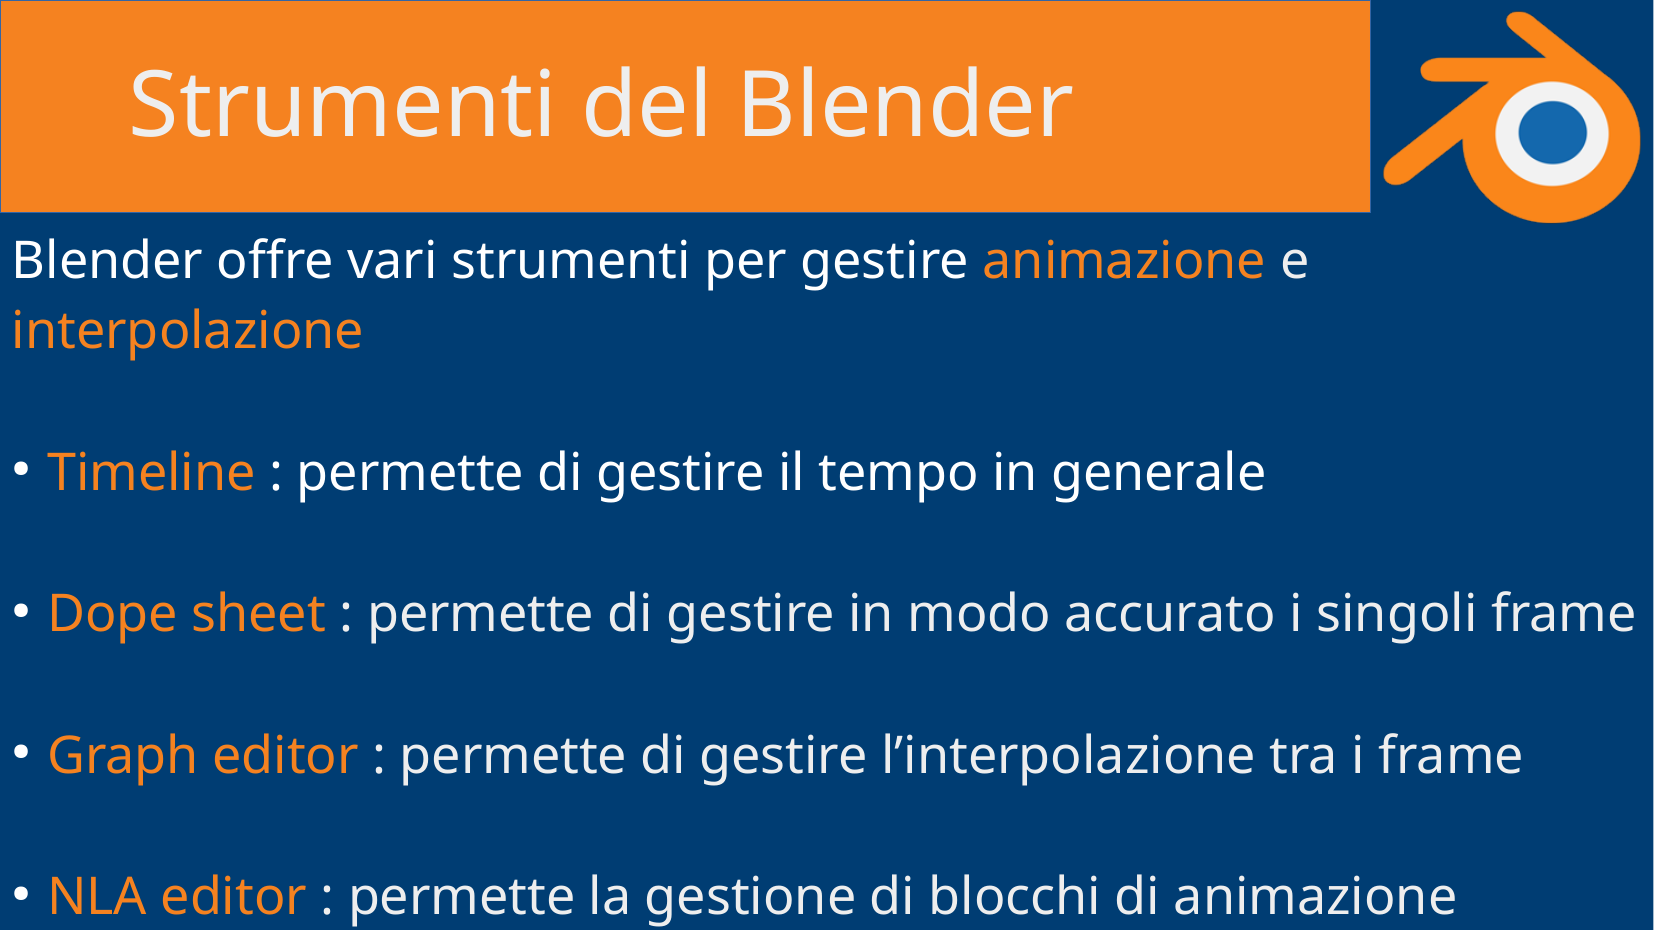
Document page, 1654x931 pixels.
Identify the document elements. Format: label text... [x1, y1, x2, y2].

text_box [0, 0, 1370, 213]
subtitle Blender offre vari strumenti per gestire animazione e interpolazione Timeline : permette di gestire il tempo in generale Dope sheet : permette di gestire in modo accurato i singoli frame Graph editor : permette di gestire l’interpolazione tra i frame NLA editor : permette la gestione di blocchi di animazione [11, 222, 1654, 907]
picture [1370, 0, 1654, 260]
title Strumenti del Blender [0, 23, 1347, 179]
